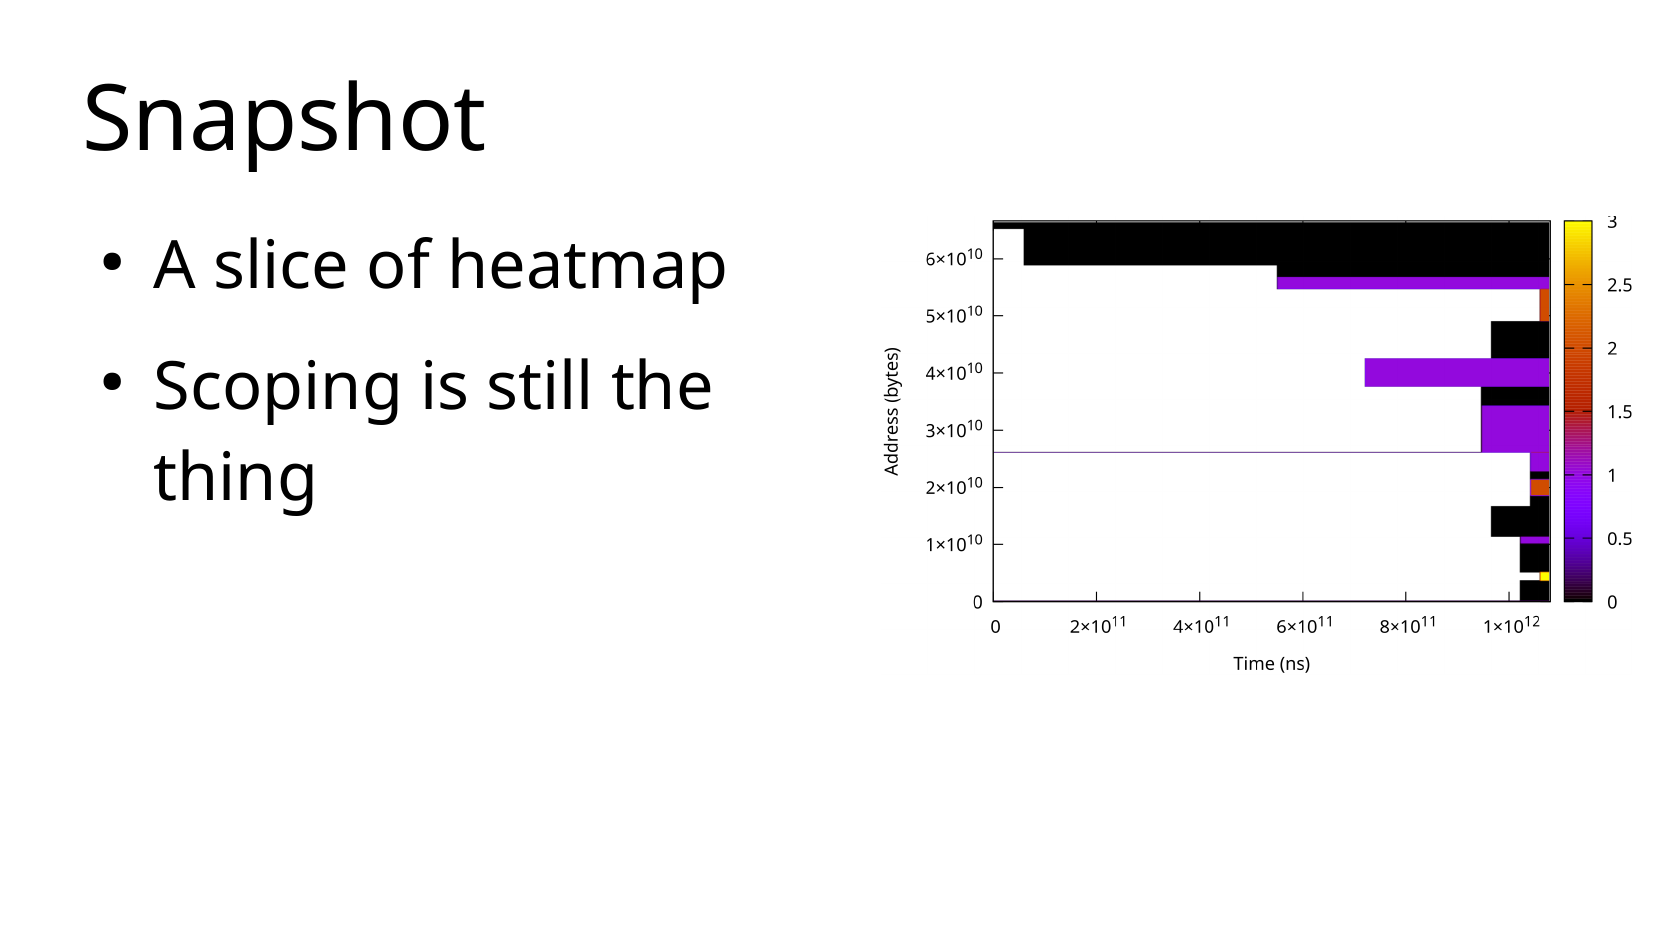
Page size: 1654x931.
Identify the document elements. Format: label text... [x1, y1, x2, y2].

picture [881, 216, 1632, 676]
list A slice of heatmap Scoping is still the thing [82, 217, 826, 758]
title Snapshot [82, 37, 1571, 193]
